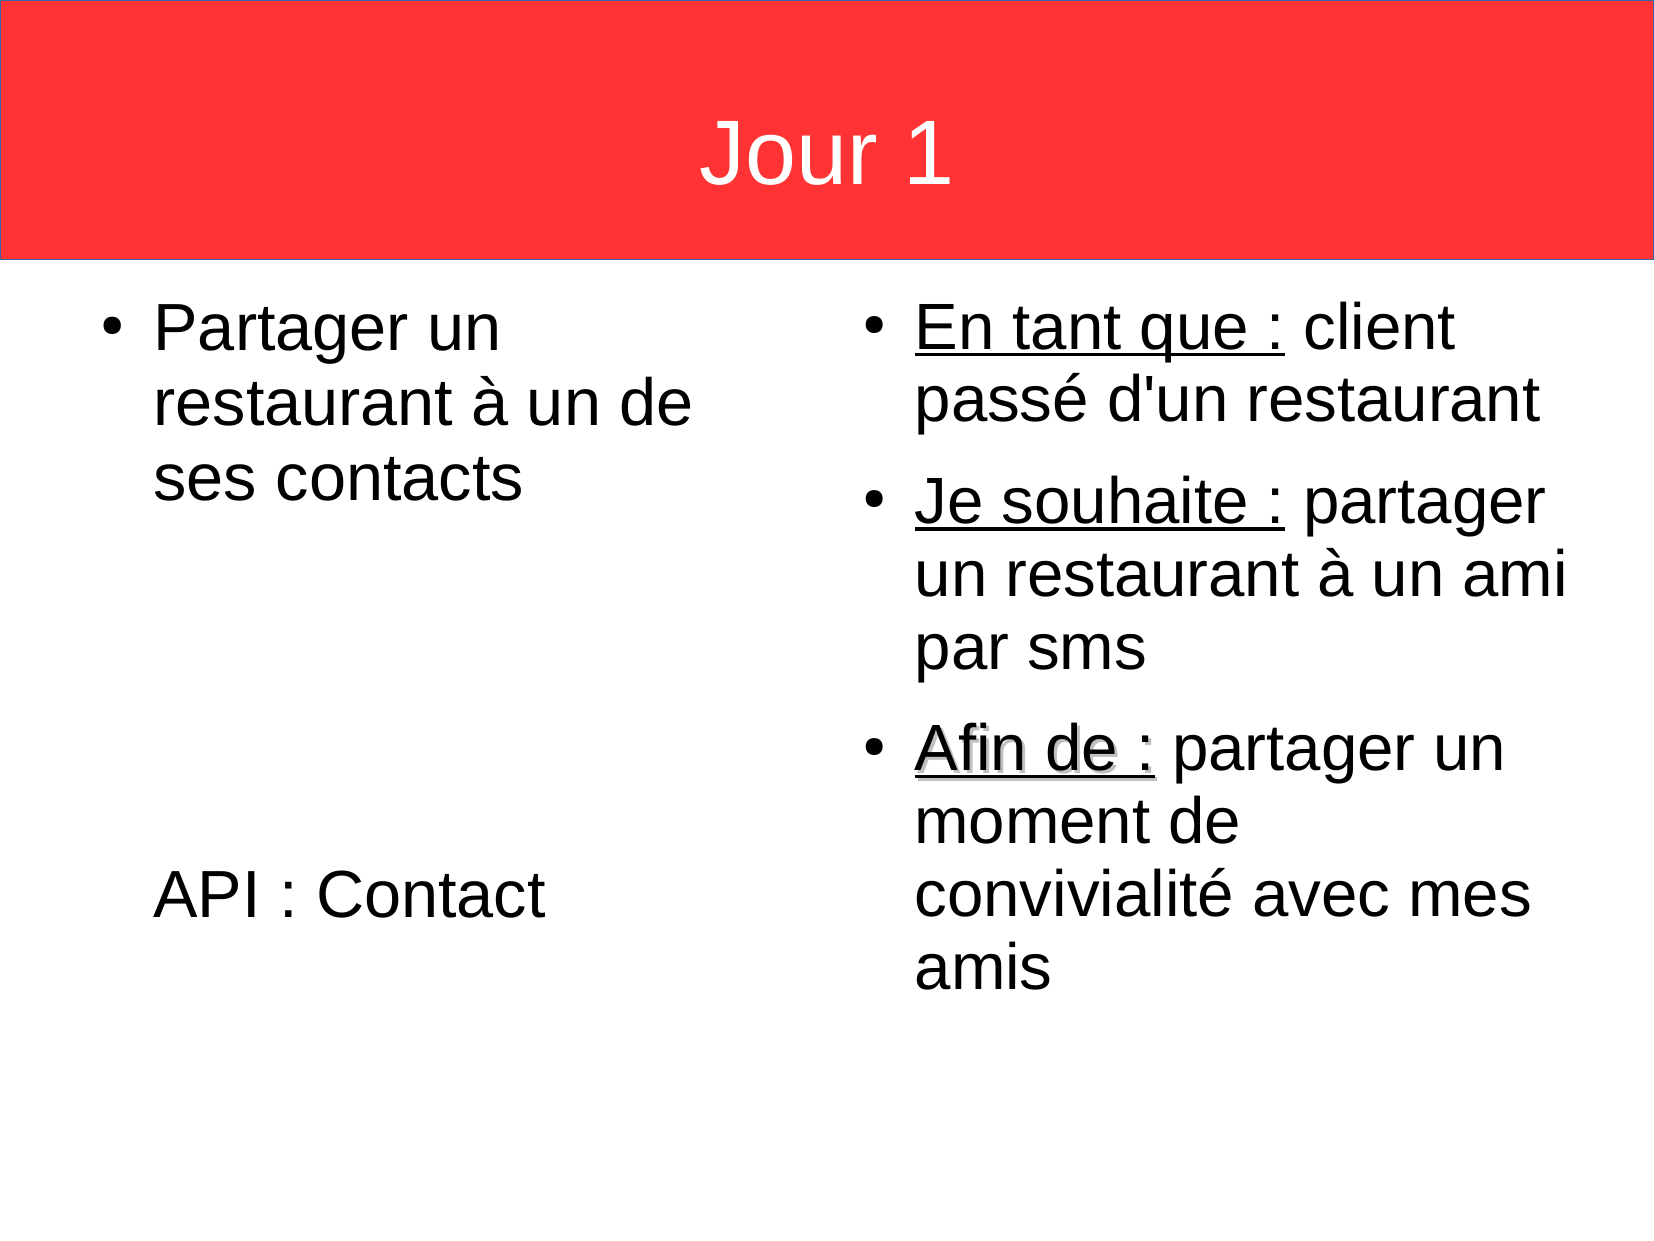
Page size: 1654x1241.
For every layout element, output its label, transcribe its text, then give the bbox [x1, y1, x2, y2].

list Partager un restaurant à un de ses contacts API : Contact [82, 290, 809, 1010]
list En tant que : client passé d'un restaurant Je souhaite : partager un restaurant à un ami par sms Afin de : partager un moment de convivialité avec mes amis [845, 290, 1572, 1010]
title Jour 1 [82, 49, 1571, 257]
text_box [0, 0, 1654, 260]
